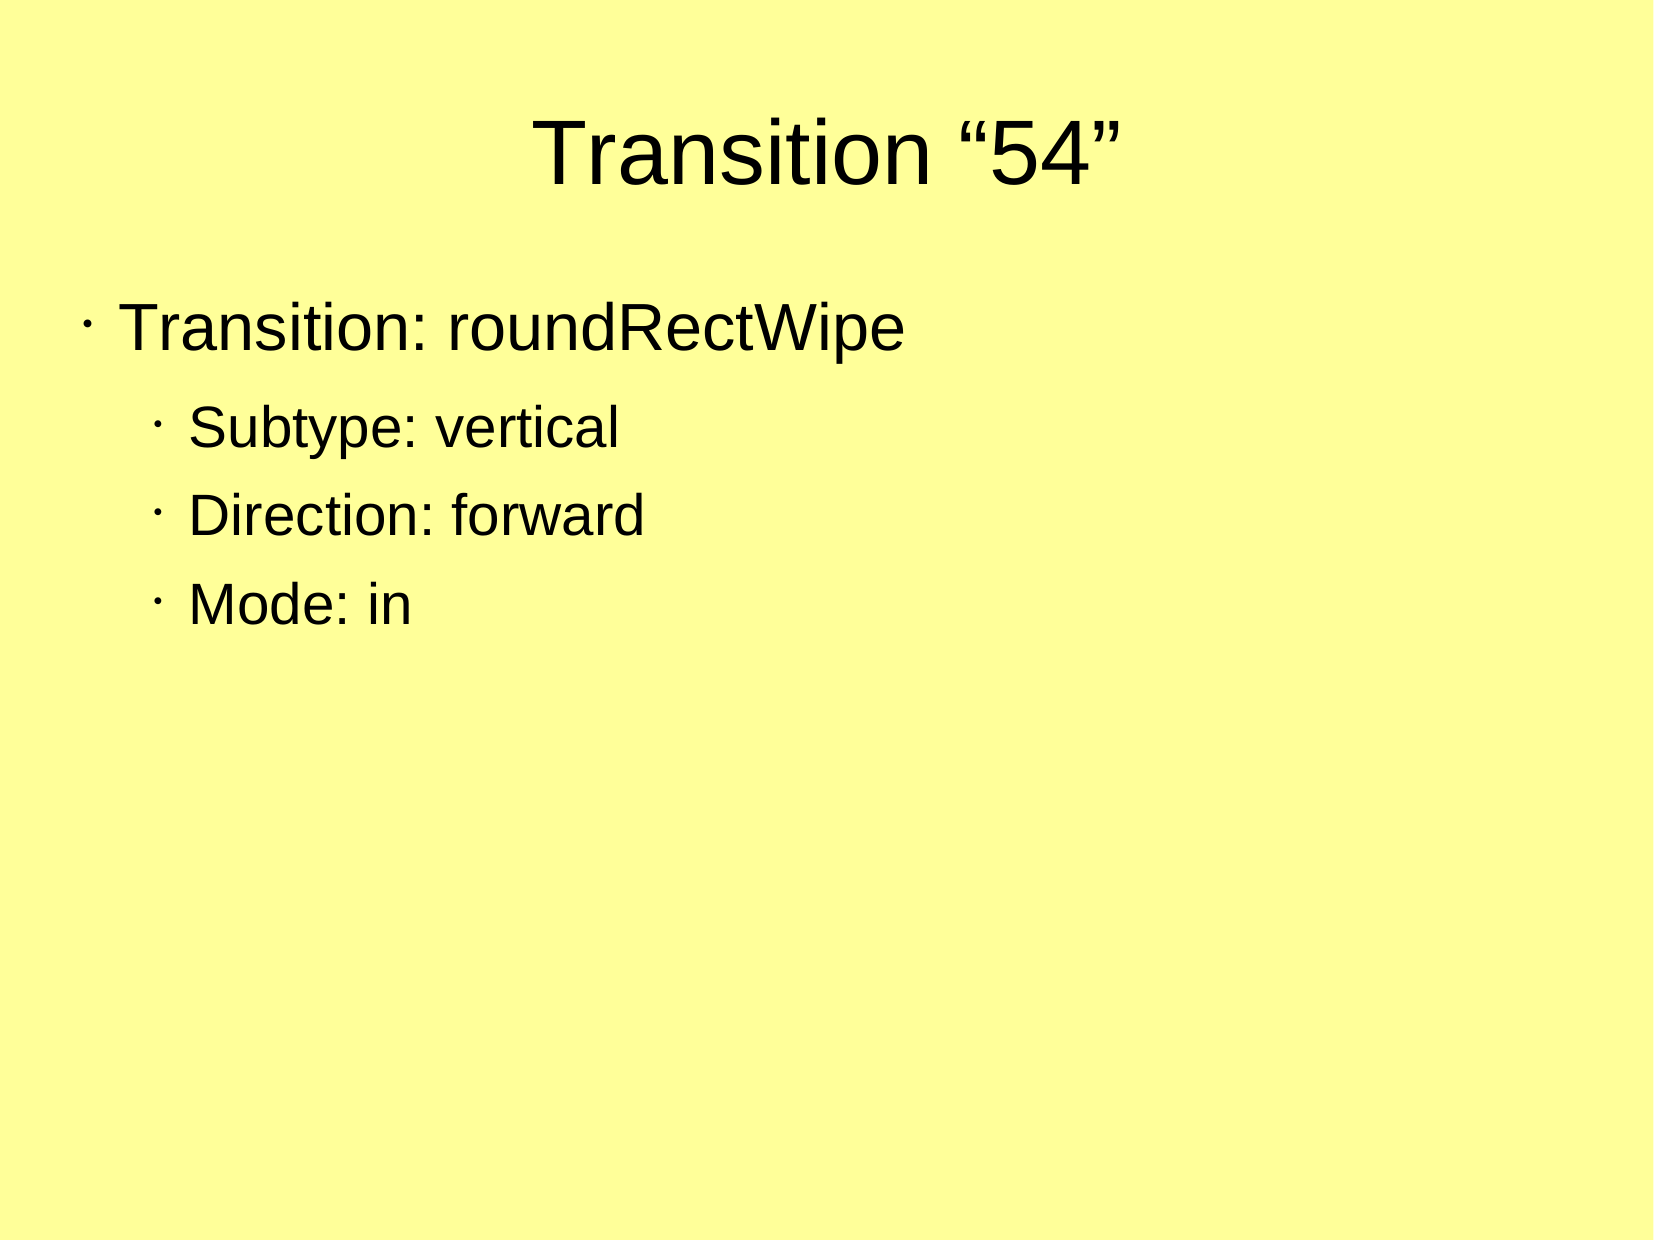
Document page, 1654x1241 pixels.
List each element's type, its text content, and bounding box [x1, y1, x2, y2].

title Transition “54” [82, 49, 1571, 257]
list Transition: roundRectWipe Subtype: vertical Direction: forward Mode: in [82, 290, 1571, 1080]
